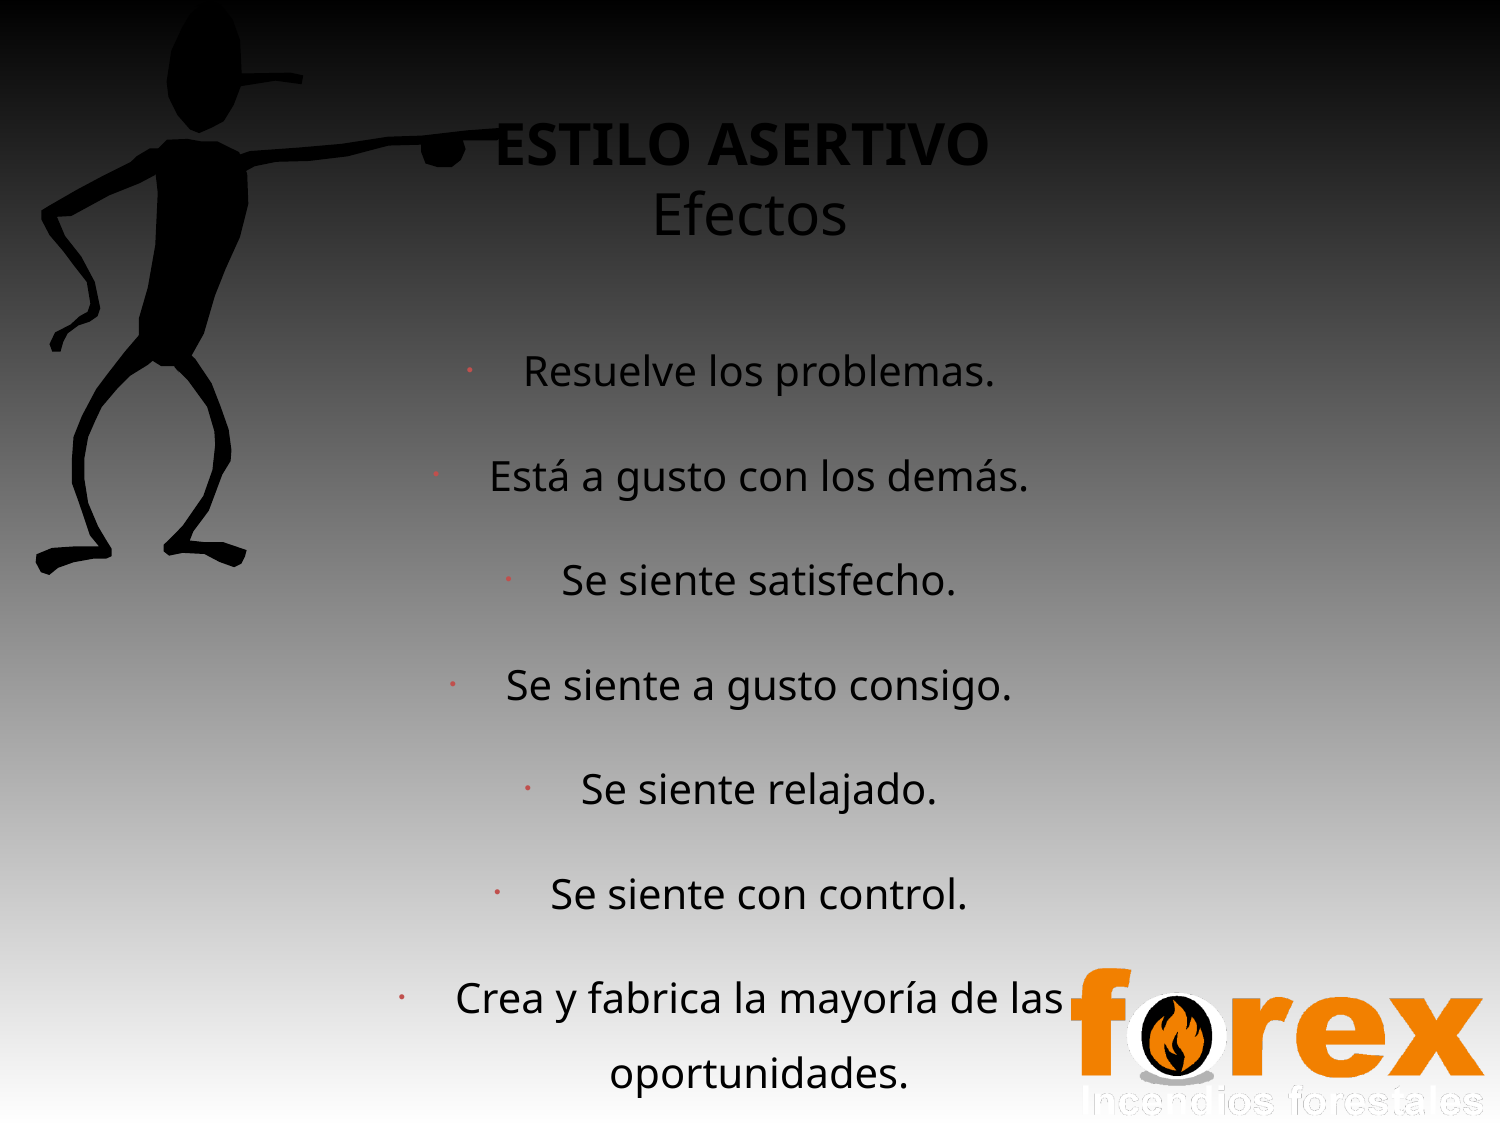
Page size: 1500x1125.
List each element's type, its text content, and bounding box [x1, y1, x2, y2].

title ESTILO ASERTIVO Efectos [507, 99, 1388, 288]
chart [35, 0, 507, 575]
picture [1054, 927, 1500, 1125]
list Resuelve los problemas. Está a gusto con los demás. Se siente satisfecho. Se siente a gusto consigo. Se siente relajado. Se siente con control. Crea y fabrica la mayoría de las oportunidades. Se gusta y gusta a los demás. Es bueno para todos. [237, 312, 1225, 988]
